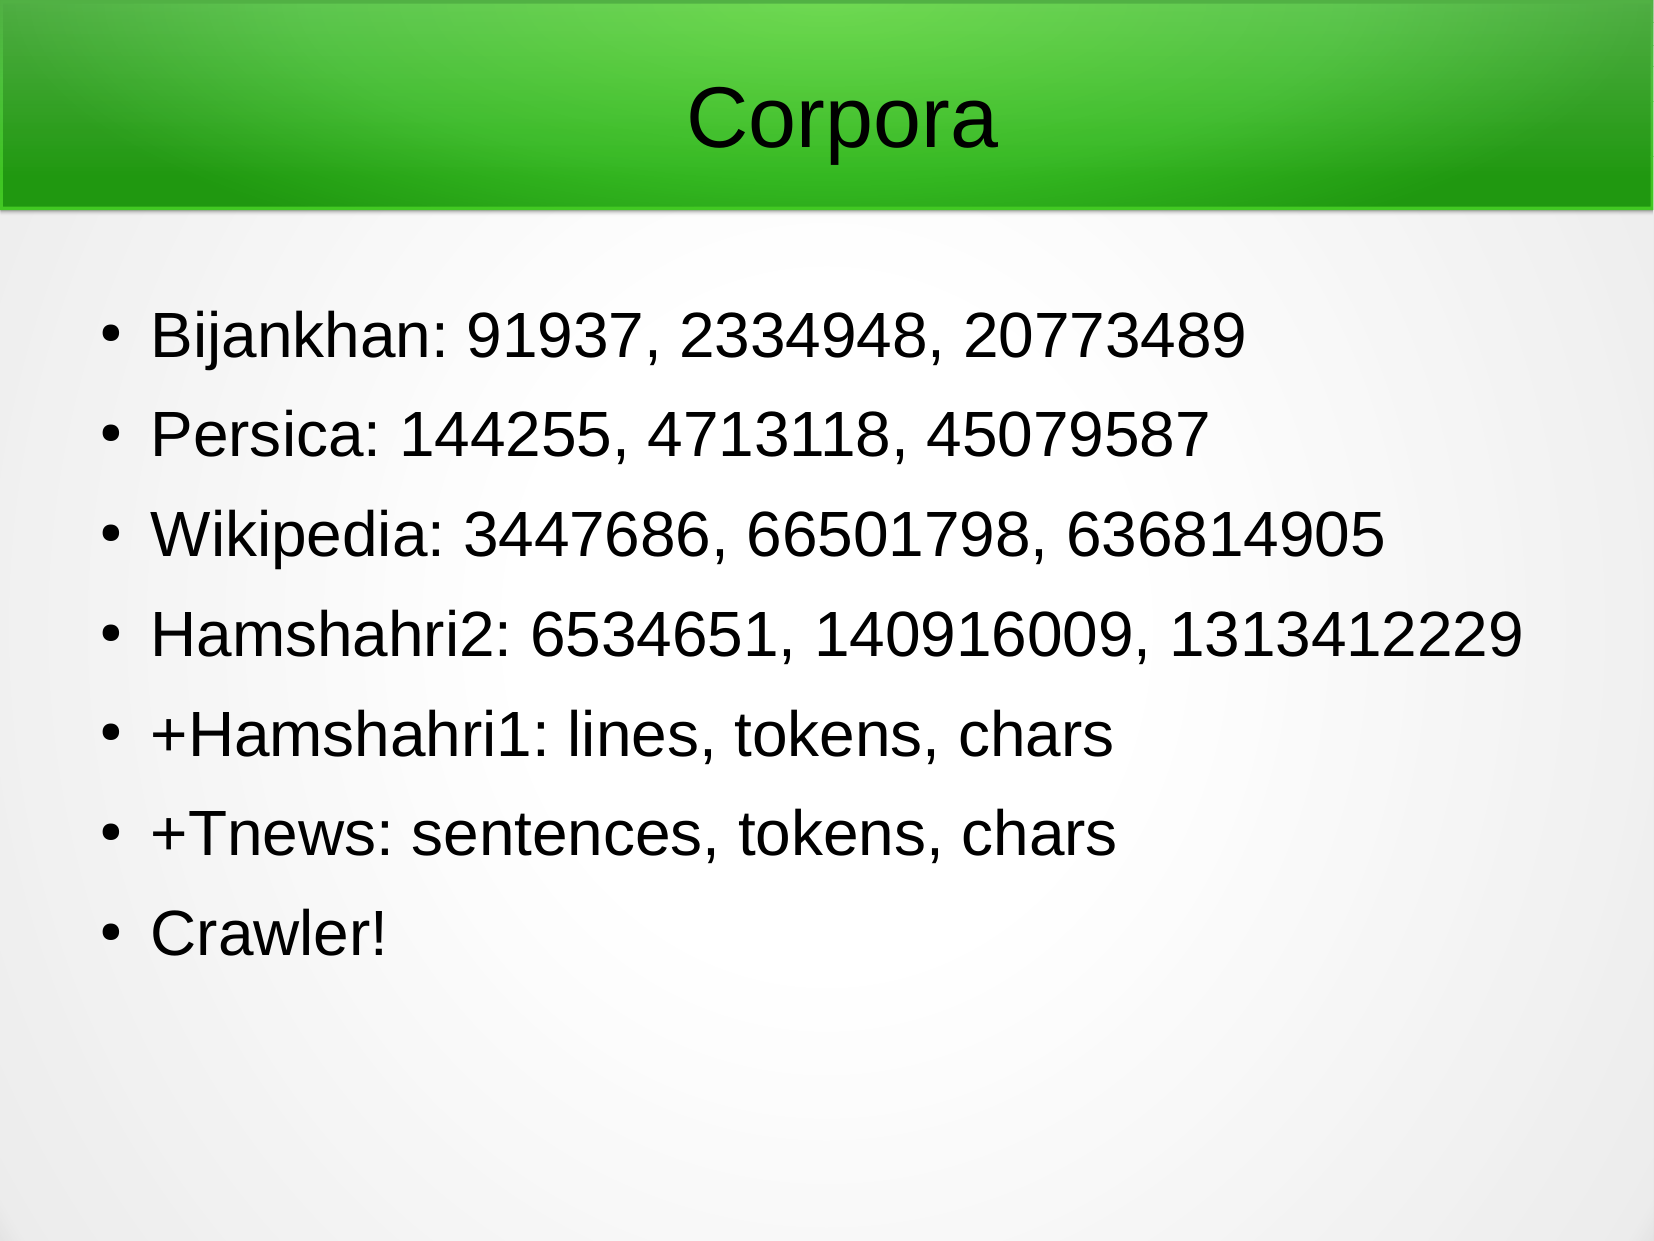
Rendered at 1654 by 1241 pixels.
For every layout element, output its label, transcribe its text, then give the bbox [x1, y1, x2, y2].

list Bijankhan: 91937, 2334948, 20773489 Persica: 144255, 4713118, 45079587 Wikipedia: 3447686, 66501798, 636814905 Hamshahri2: 6534651, 140916009, 1313412229 +Hamshahri1: lines, tokens, chars +Tnews: sentences, tokens, chars Crawler! [82, 299, 1571, 1019]
title Corpora [82, 47, 1571, 189]
